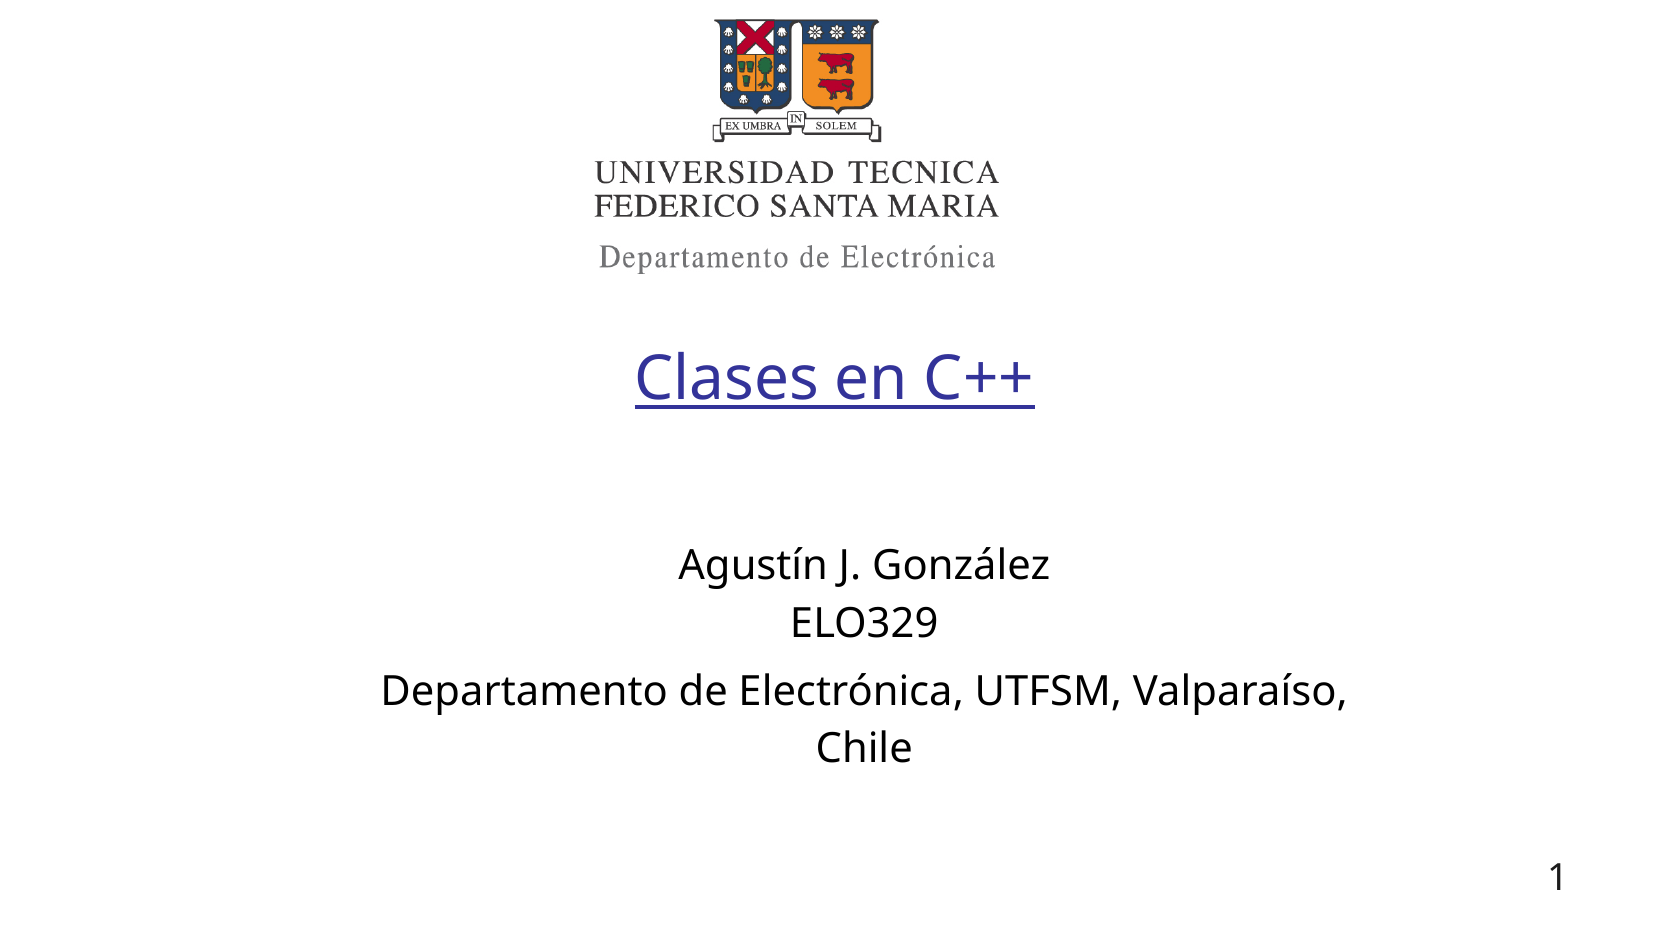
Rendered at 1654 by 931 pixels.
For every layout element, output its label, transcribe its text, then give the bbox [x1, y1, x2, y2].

picture [593, 19, 999, 227]
subtitle Agustín J. González ELO329 Departamento de Electrónica, UTFSM, Valparaíso, Chile [248, 527, 1406, 765]
title Clases en C++ [131, 227, 1538, 426]
